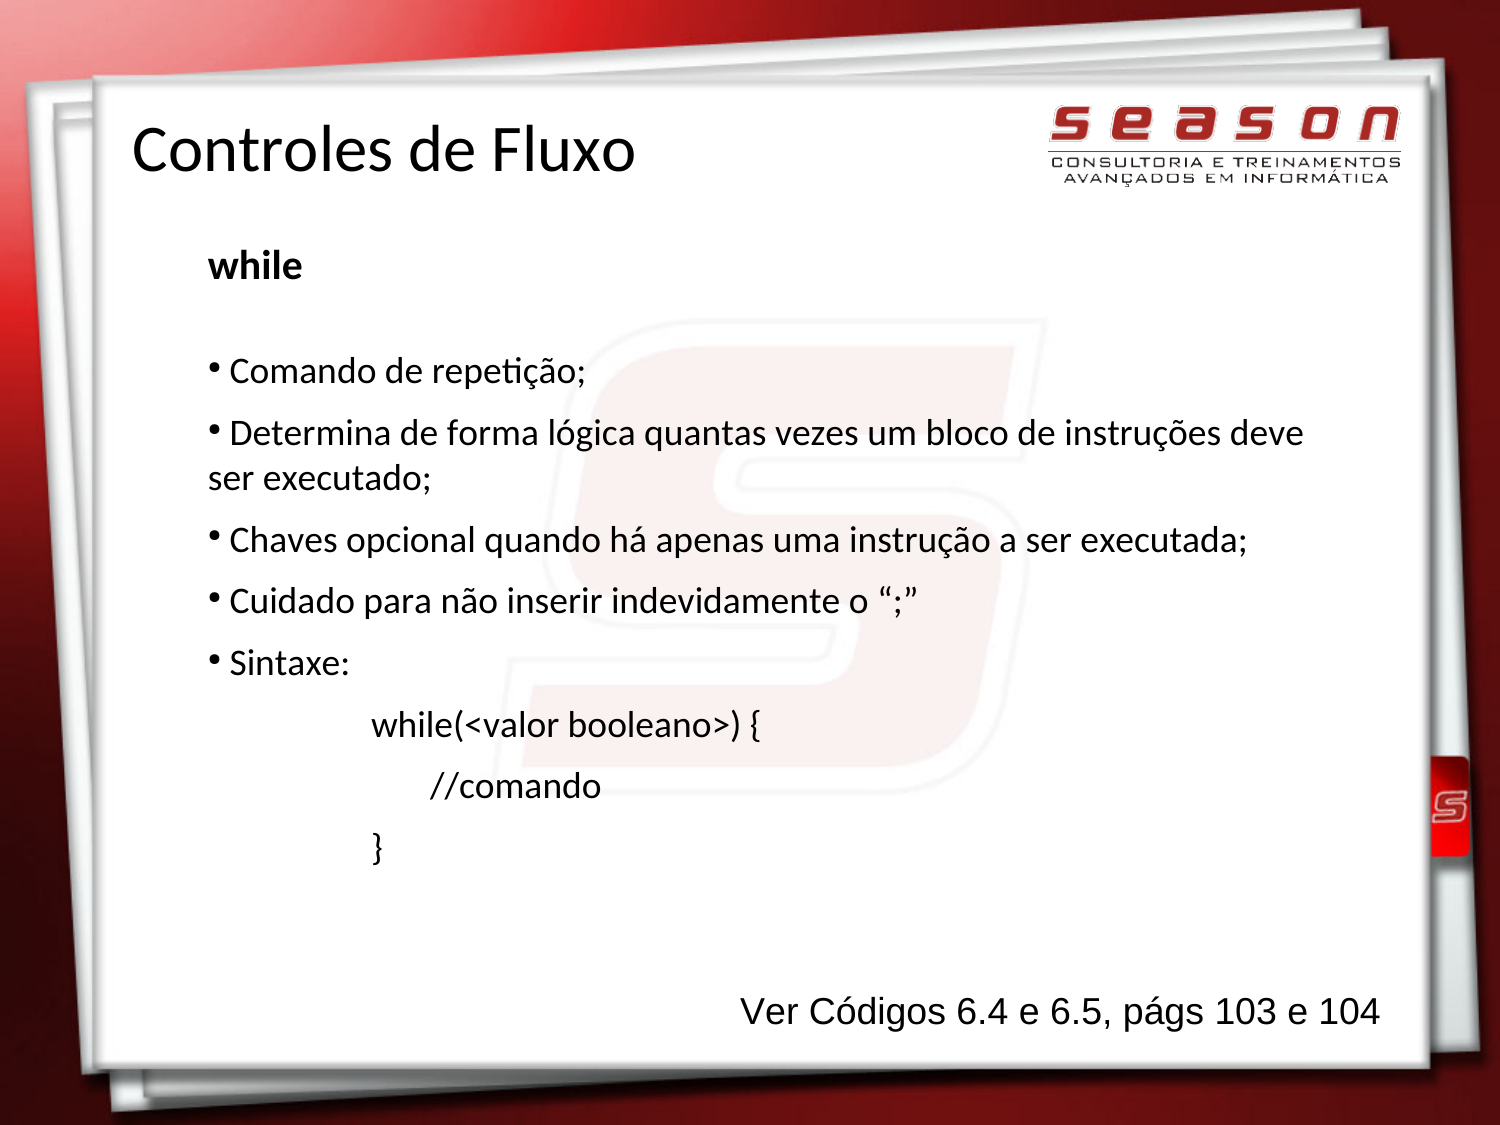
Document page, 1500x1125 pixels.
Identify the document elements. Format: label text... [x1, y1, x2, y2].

text_box Ver Códigos 6.4 e 6.5, págs 103 e 104 [708, 979, 1396, 1040]
text_box while [207, 231, 1328, 296]
title Controles de Fluxo [118, 33, 1394, 257]
picture [0, 0, 1500, 1125]
text_box Comando de repetição; Determina de forma lógica quantas vezes um bloco de instruções deve ser executado; Chaves opcional quando há apenas uma instrução a ser executada; Cuidado para não inserir indevidamente o “;” Sintaxe: while(<valor booleano>) { //comando } [207, 323, 1328, 891]
